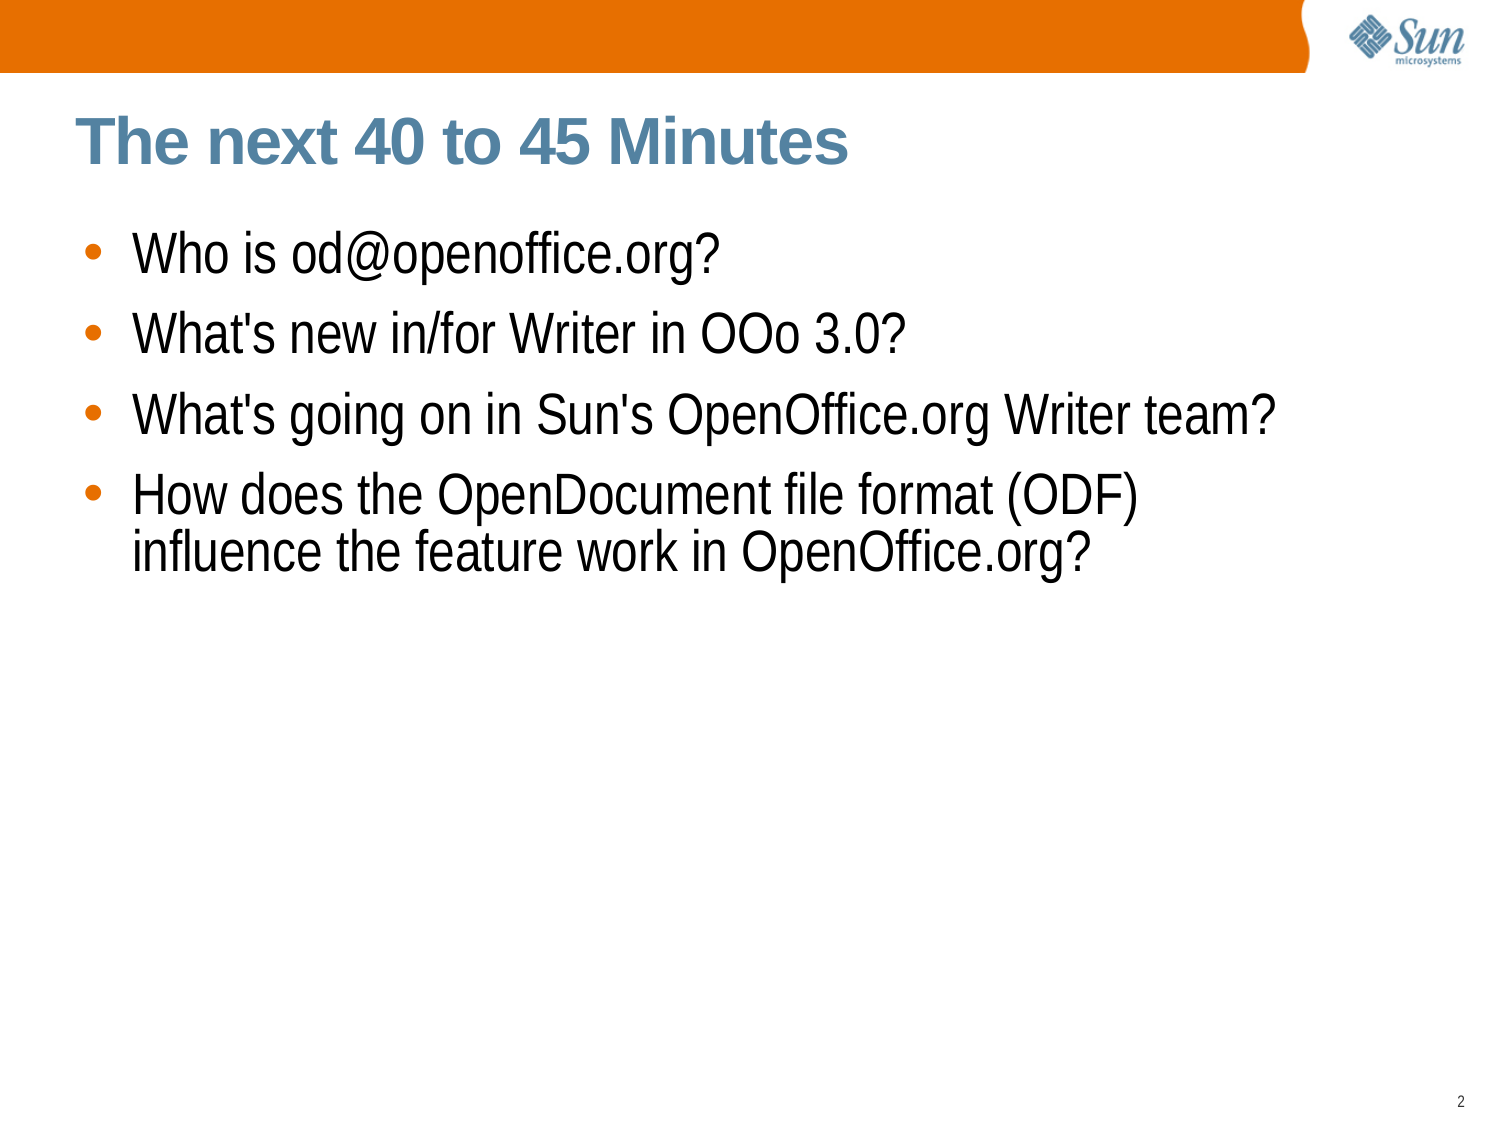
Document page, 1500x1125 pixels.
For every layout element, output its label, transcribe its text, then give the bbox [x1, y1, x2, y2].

picture [0, 0, 1500, 73]
title The next 40 to 45 Minutes [75, 111, 1437, 215]
list Who is od@openoffice.org? What's new in/for Writer in OOo 3.0? What's going on in Sun's OpenOffice.org Writer team? How does the OpenDocument file format (ODF) influence the feature work in OpenOffice.org? [64, 228, 1401, 1033]
